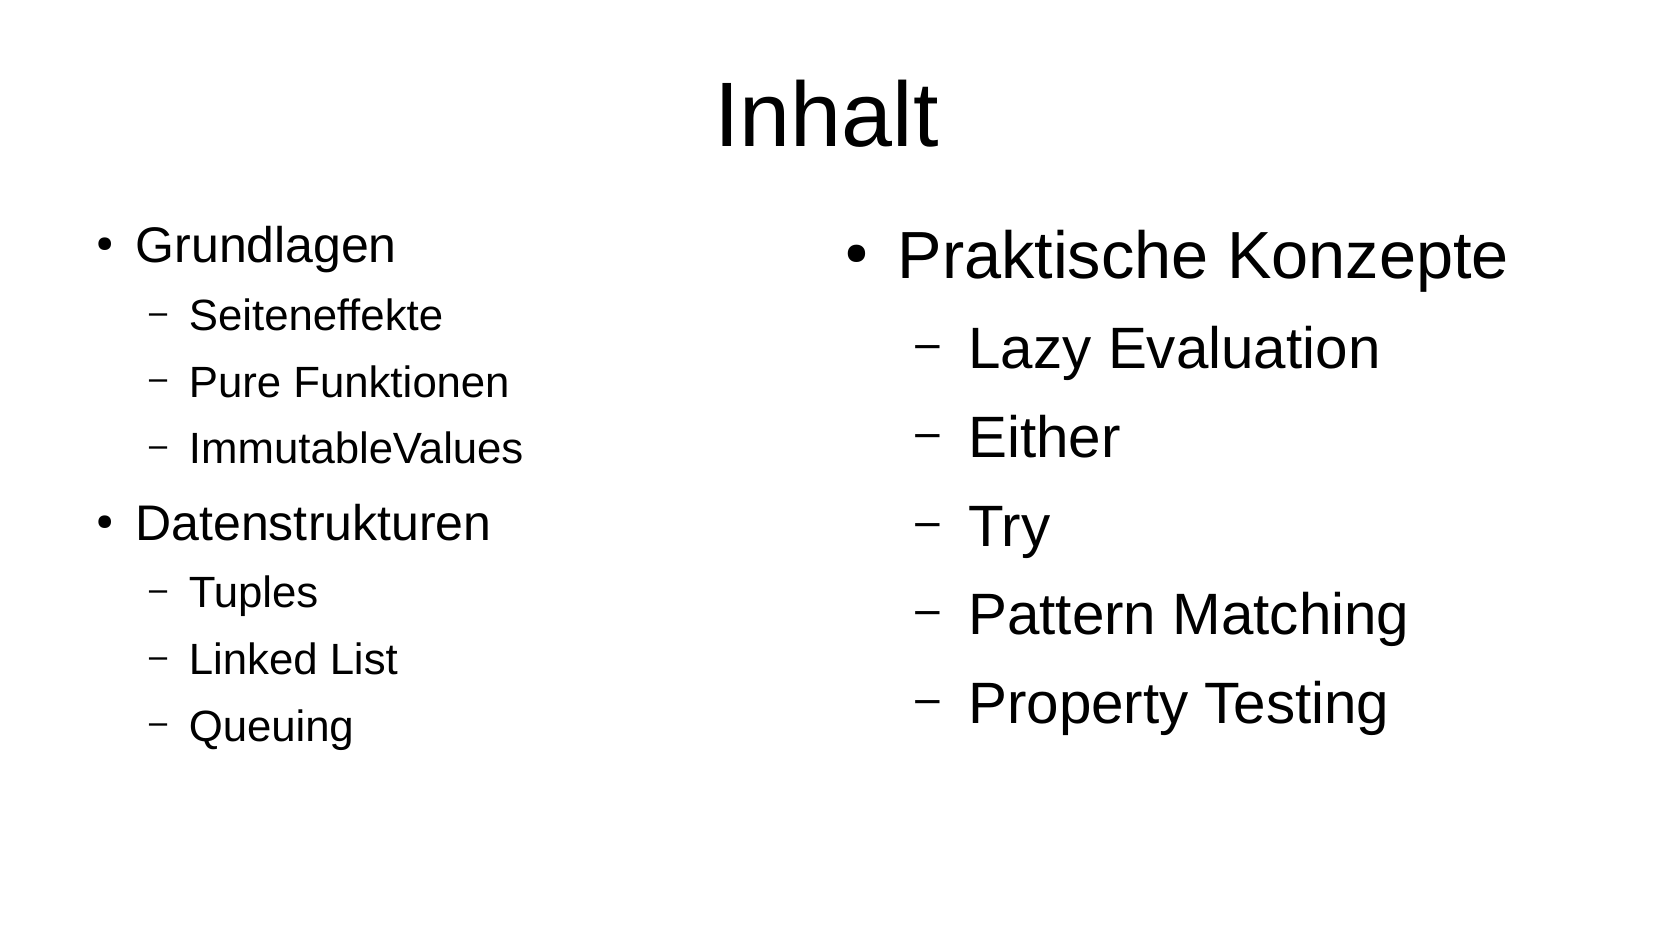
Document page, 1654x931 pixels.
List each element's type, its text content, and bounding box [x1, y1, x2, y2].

title Inhalt [82, 37, 1571, 193]
list Praktische Konzepte Lazy Evaluation Either Try Pattern Matching Property Testing [826, 217, 1570, 758]
list Grundlagen Seiteneffekte Pure Funktionen ImmutableValues Datenstrukturen Tuples Linked List Queuing [82, 217, 826, 758]
